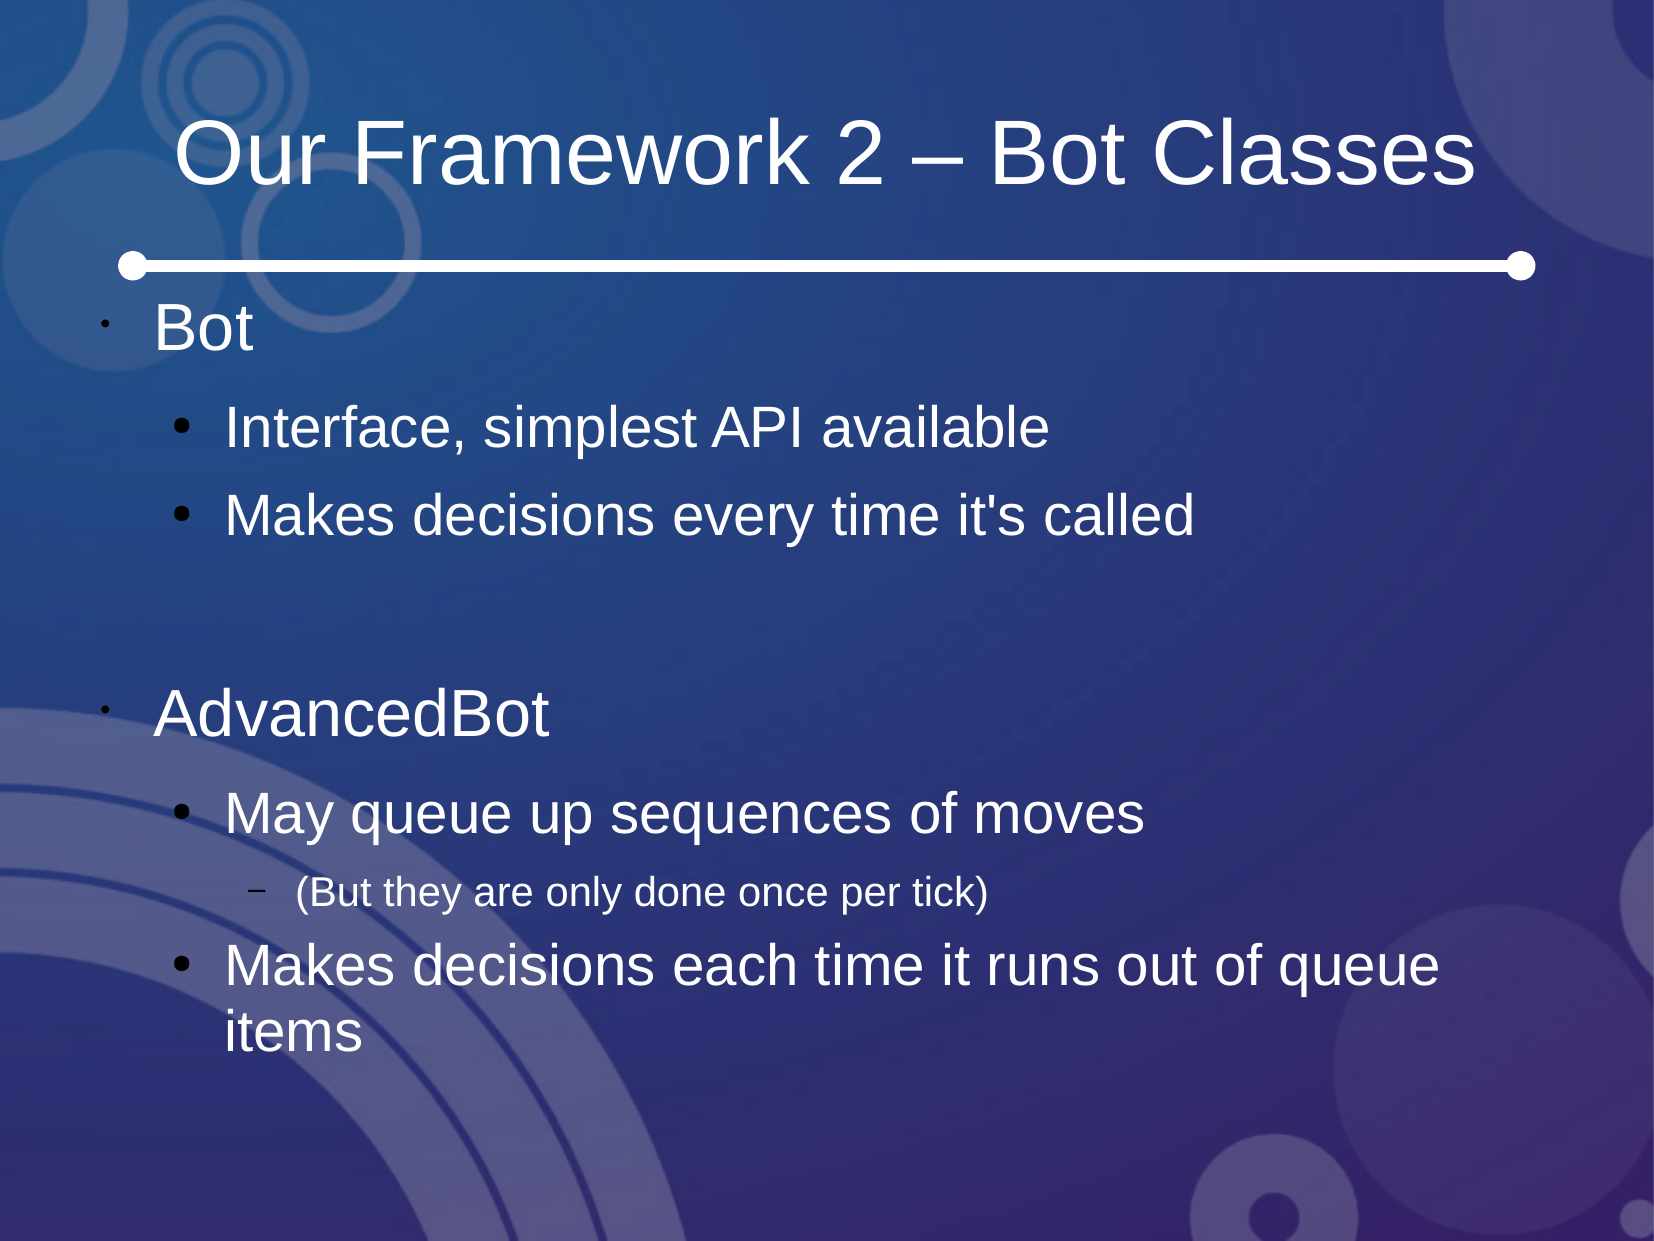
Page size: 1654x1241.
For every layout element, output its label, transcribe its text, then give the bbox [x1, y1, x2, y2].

title Our Framework 2 – Bot Classes [82, 56, 1571, 250]
list Bot Interface, simplest API available Makes decisions every time it's called AdvancedBot May queue up sequences of moves (But they are only done once per tick) Makes decisions each time it runs out of queue items [82, 290, 1571, 1094]
